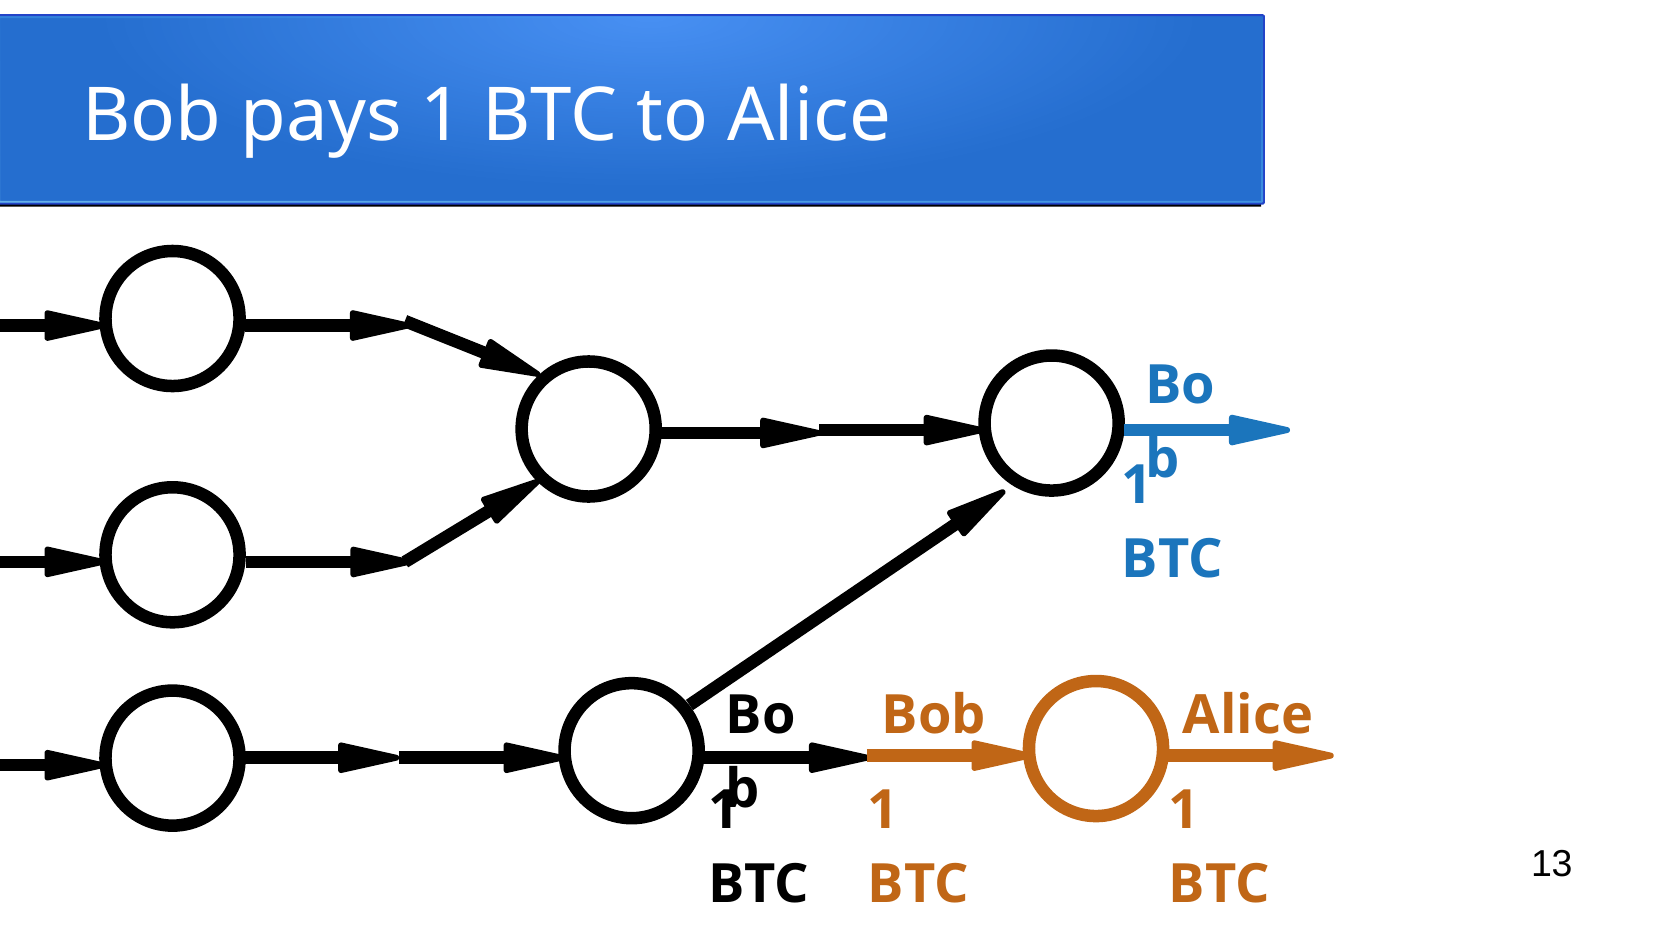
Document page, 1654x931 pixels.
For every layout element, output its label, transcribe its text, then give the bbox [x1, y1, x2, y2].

text_box Bob [866, 668, 1004, 762]
text_box Bob [711, 668, 844, 762]
text_box 1 BTC [852, 762, 1028, 924]
text_box Bob [1130, 337, 1264, 438]
text_box Alice [1168, 668, 1336, 829]
text_box 1 BTC [1106, 438, 1282, 599]
text_box 1 BTC [693, 762, 852, 924]
text_box 1 BTC [1154, 762, 1329, 924]
title Bob pays 1 BTC to Alice [82, 35, 1235, 189]
